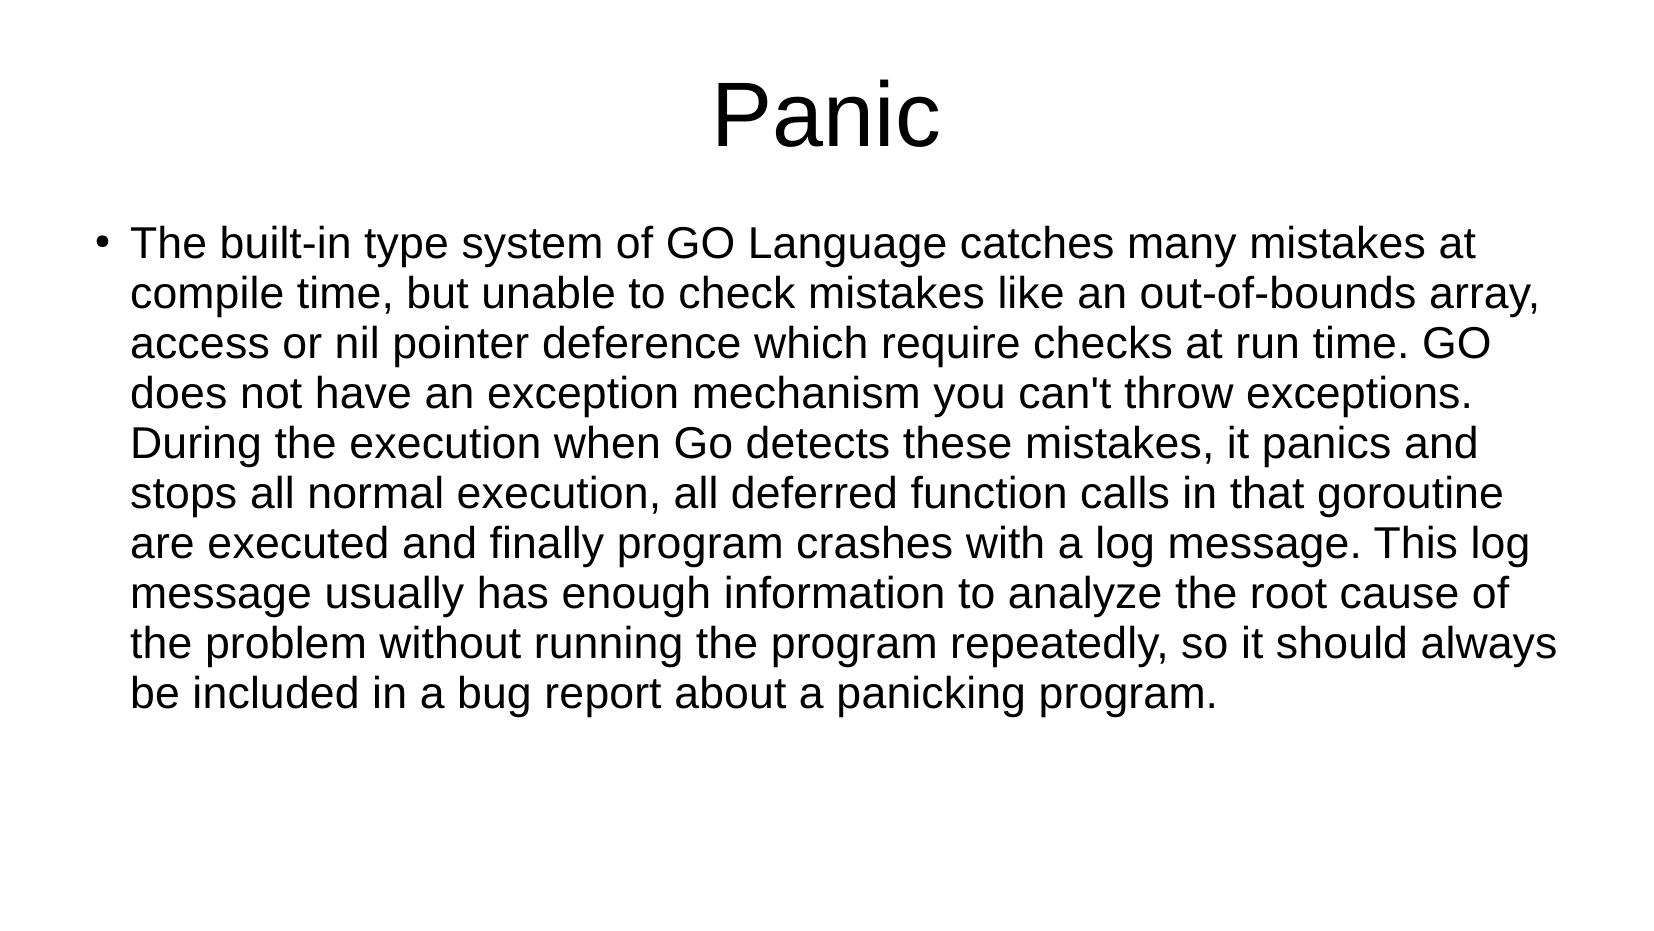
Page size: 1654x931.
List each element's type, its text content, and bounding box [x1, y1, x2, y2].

list The built-in type system of GO Language catches many mistakes at compile time, but unable to check mistakes like an out-of-bounds array, access or nil pointer deference which require checks at run time. GO does not have an exception mechanism you can't throw exceptions. During the execution when Go detects these mistakes, it panics and stops all normal execution, all deferred function calls in that goroutine are executed and finally program crashes with a log message. This log message usually has enough information to analyze the root cause of the problem without running the program repeatedly, so it should always be included in a bug report about a panicking program. [82, 217, 1571, 758]
title Panic [82, 37, 1571, 193]
